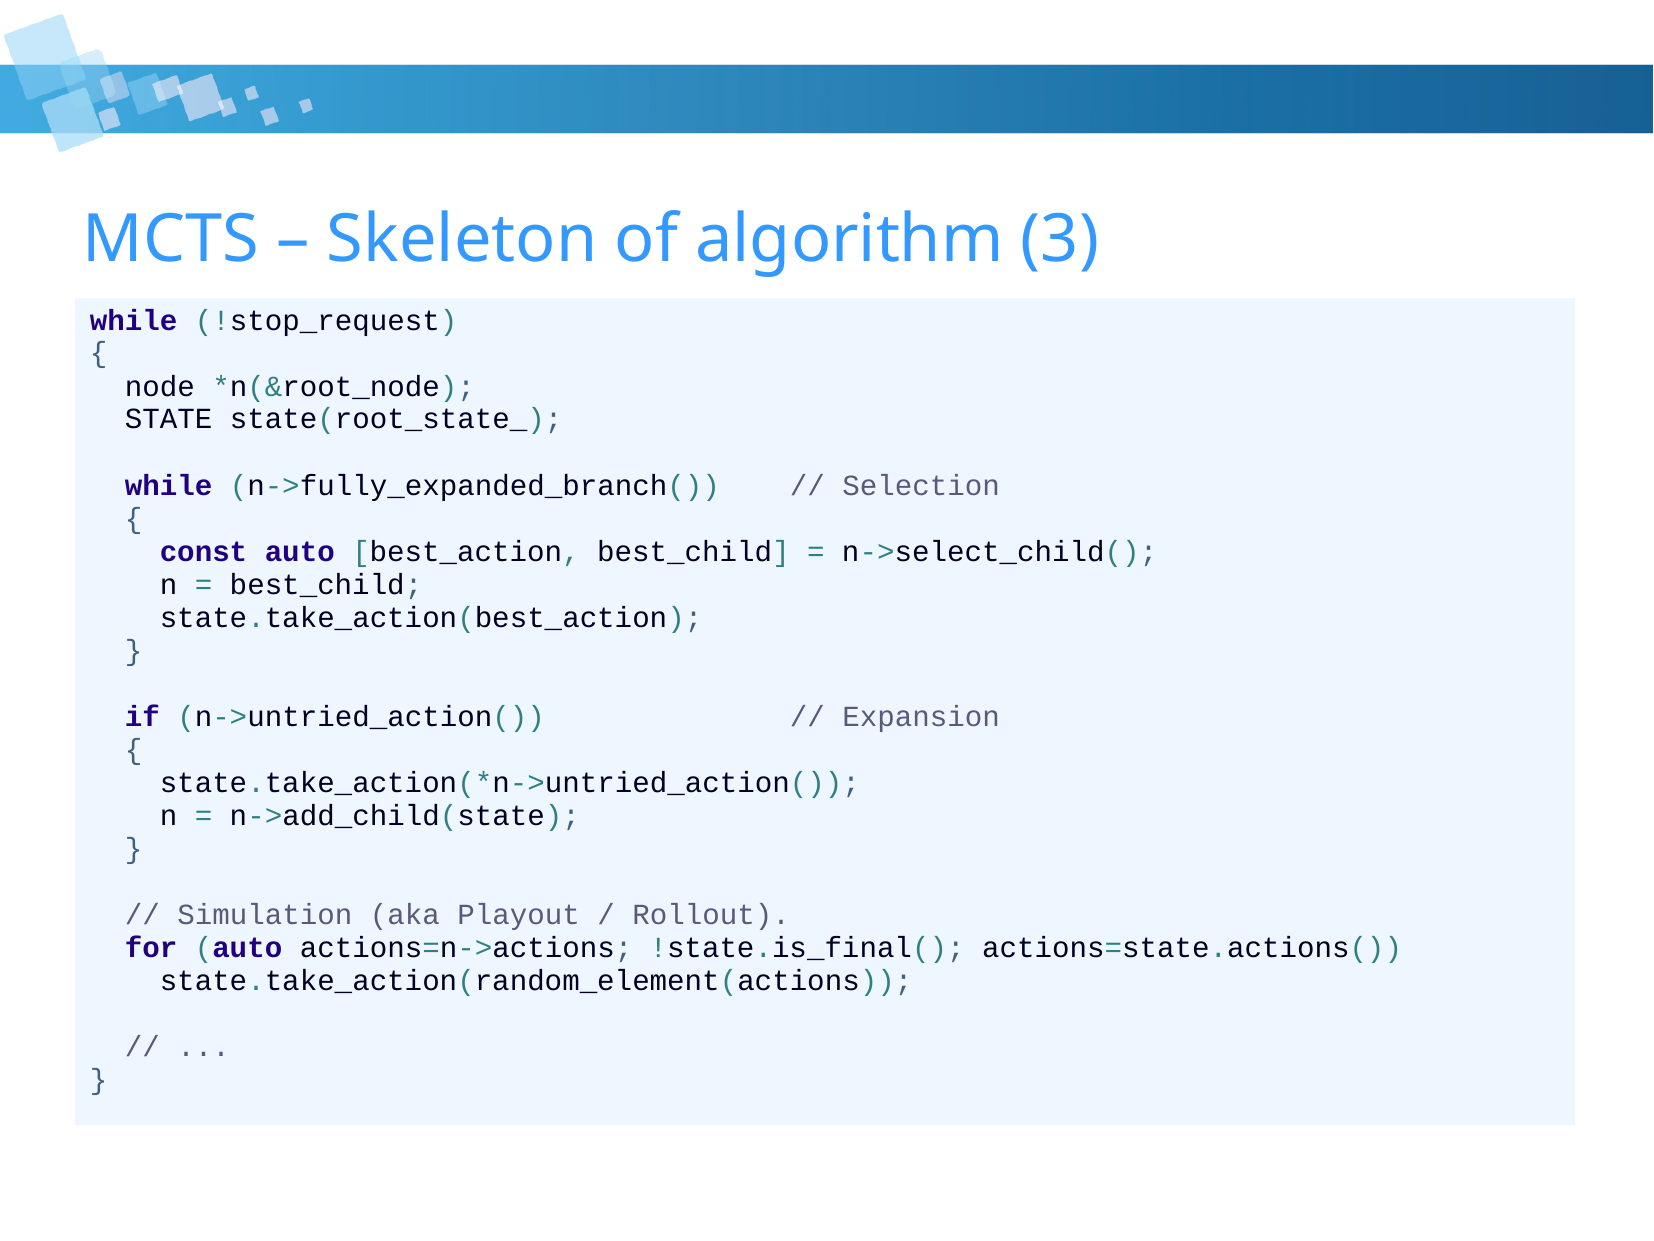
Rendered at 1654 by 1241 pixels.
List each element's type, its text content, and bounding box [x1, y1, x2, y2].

text_box while (!stop_request) { node *n(&root_node); STATE state(root_state_); while (n->fully_expanded_branch()) // Selection { const auto [best_action, best_child] = n->select_child(); n = best_child; state.take_action(best_action); } if (n->untried_action()) // Expansion { state.take_action(*n->untried_action()); n = n->add_child(state); } // Simulation (aka Playout / Rollout). for (auto actions=n->actions; !state.is_final(); actions=state.actions()) state.take_action(random_element(actions)); // ... } [75, 298, 1576, 1126]
picture [0, 0, 1653, 1238]
title MCTS – Skeleton of algorithm (3) [82, 132, 1571, 298]
